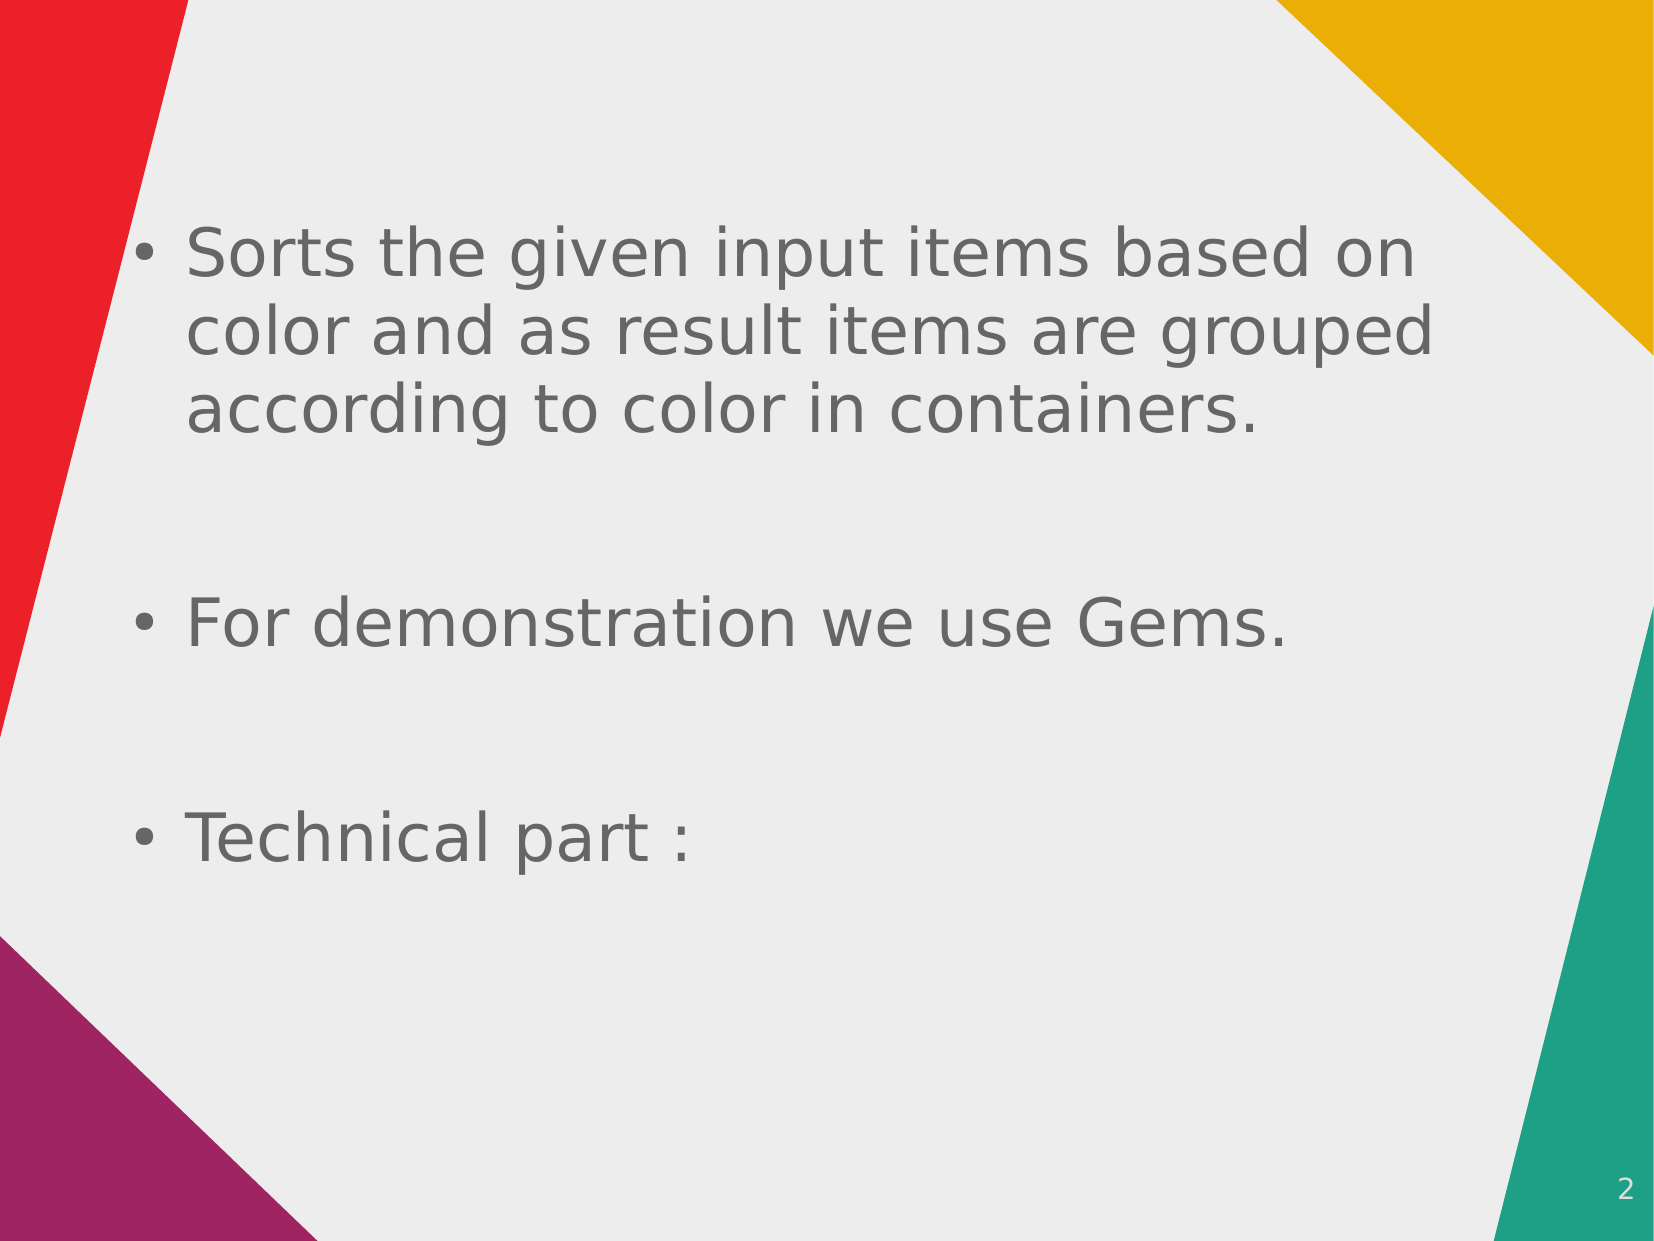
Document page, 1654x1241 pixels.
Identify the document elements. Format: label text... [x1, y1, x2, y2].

list Sorts the given input items based on color and as result items are grouped according to color in containers. For demonstration we use Gems. Technical part : [114, 214, 1539, 1051]
